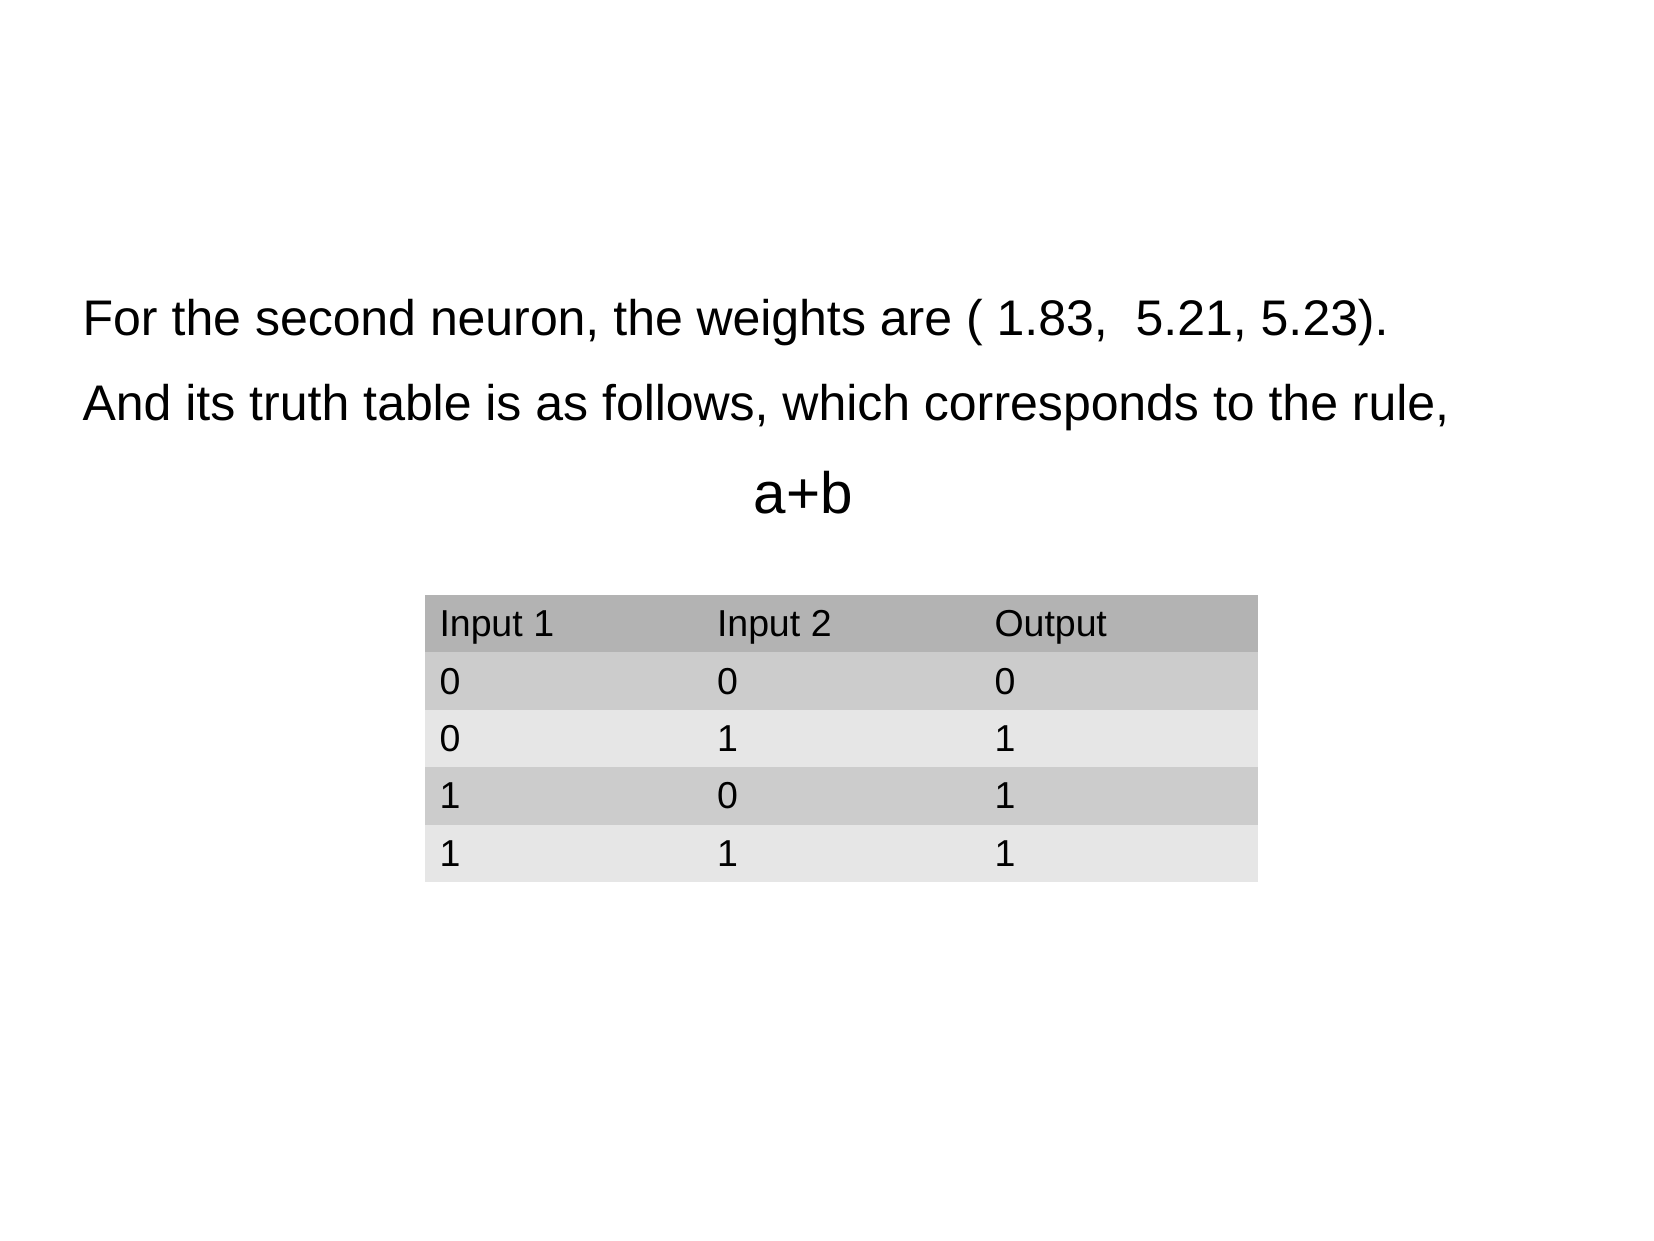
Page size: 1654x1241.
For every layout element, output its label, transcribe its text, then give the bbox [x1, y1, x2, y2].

table_cell 1 [425, 767, 702, 825]
table_cell 1 [425, 825, 702, 882]
table_cell 1 [980, 710, 1258, 767]
table_cell 0 [702, 652, 980, 710]
table_cell 1 [980, 767, 1258, 825]
table_header Input 2 [702, 595, 980, 652]
list For the second neuron, the weights are ( 1.83, 5.21, 5.23). And its truth table is as follows, which corresponds to the rule, a+b [82, 290, 1538, 1010]
table_cell 0 [425, 652, 702, 710]
table_cell 0 [980, 652, 1258, 710]
table_cell 1 [702, 825, 980, 882]
table_header Output [980, 595, 1258, 652]
table_header Input 1 [425, 595, 702, 652]
table_cell 0 [425, 710, 702, 767]
table_cell 1 [702, 710, 980, 767]
table_cell 1 [980, 825, 1258, 882]
table_cell 0 [702, 767, 980, 825]
